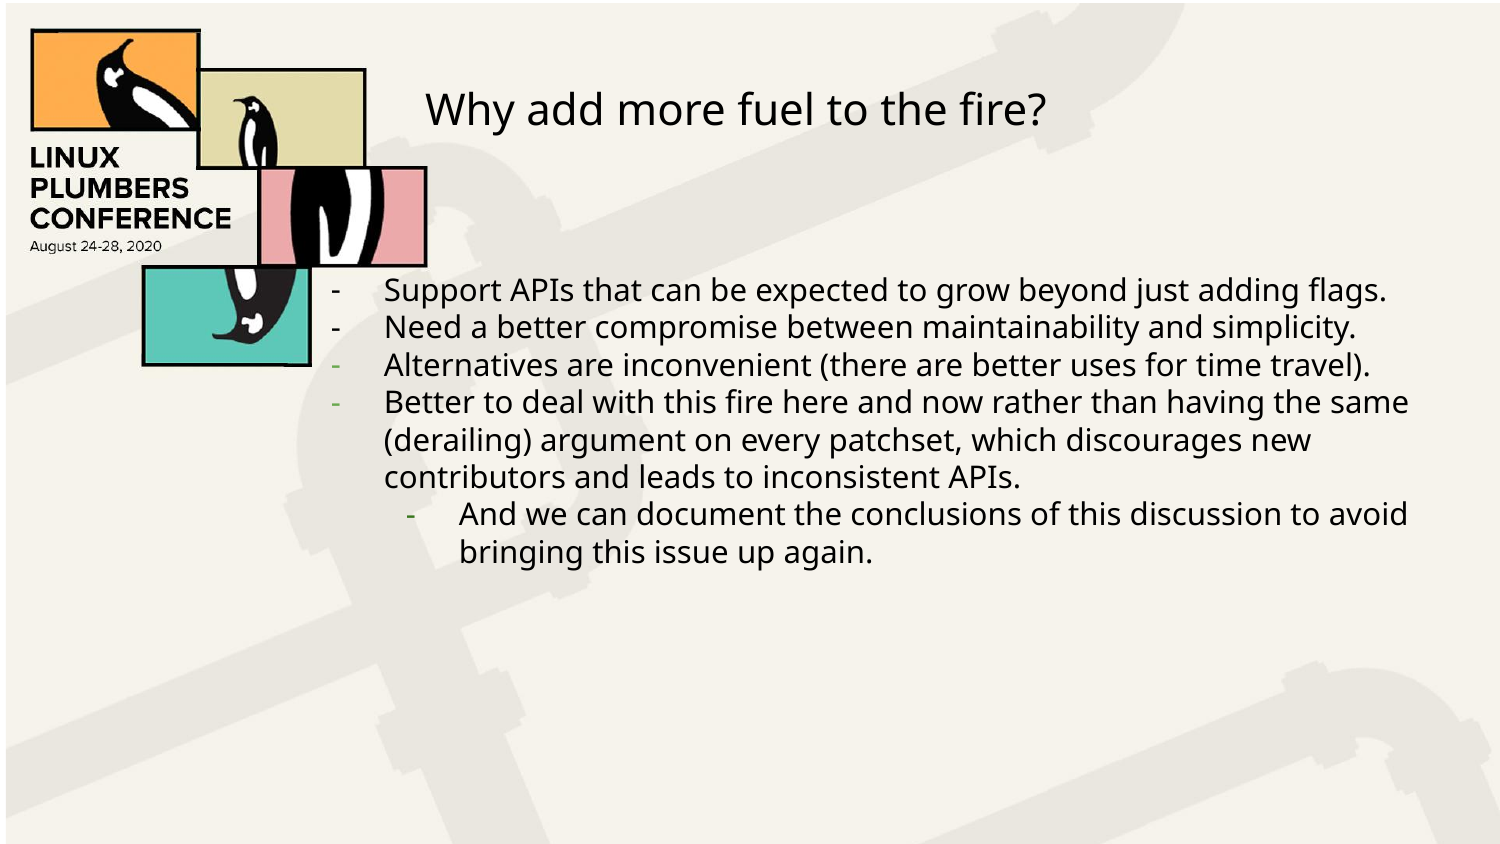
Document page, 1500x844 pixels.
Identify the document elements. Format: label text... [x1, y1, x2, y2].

title Why add more fuel to the fire? [424, 29, 1415, 187]
list Support APIs that can be expected to grow beyond just adding flags. Need a better compromise between maintainability and simplicity. Alternatives are inconvenient (there are better uses for time travel). Better to deal with this fire here and now rather than having the same (derailing) argument on every patchset, which discourages new contributors and leads to inconsistent APIs. And we can document the conclusions of this discussion to avoid bringing this issue up again. [308, 270, 1467, 722]
picture [5, 3, 1500, 844]
